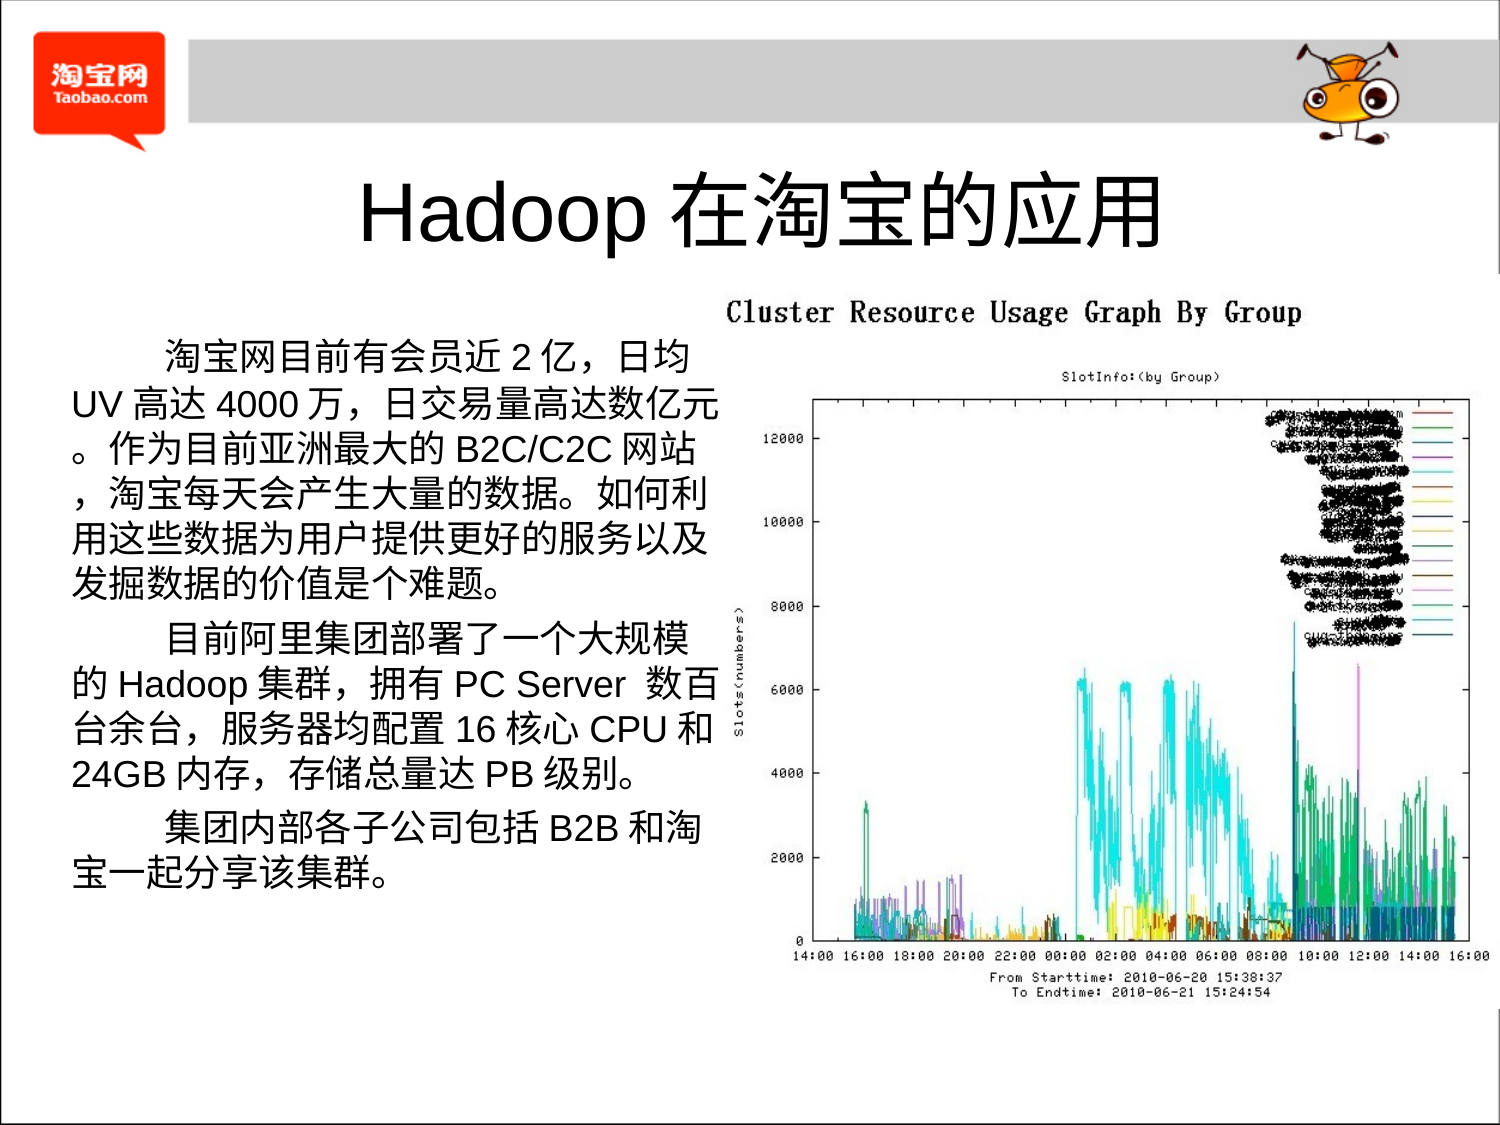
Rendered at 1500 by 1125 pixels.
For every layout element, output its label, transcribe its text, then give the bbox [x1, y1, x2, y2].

text_box 淘宝网目前有会员近2亿，日均UV高达4000万，日交易量高达数亿元。作为目前亚洲最大的B2C/C2C网站，淘宝每天会产生大量的数据。如何利用这些数据为用户提供更好的服务以及发掘数据的价值是个难题。 目前阿里集团部署了一个大规模的Hadoop集群，拥有PC Server 数百台余台，服务器均配置16核心CPU和24GB内存，存储总量达PB级别。 集团内部各子公司包括B2B和淘宝一起分享该集群。 [0, 312, 725, 963]
text_box Hadoop在淘宝的应用 [299, 149, 1225, 266]
picture [0, 0, 1500, 1125]
